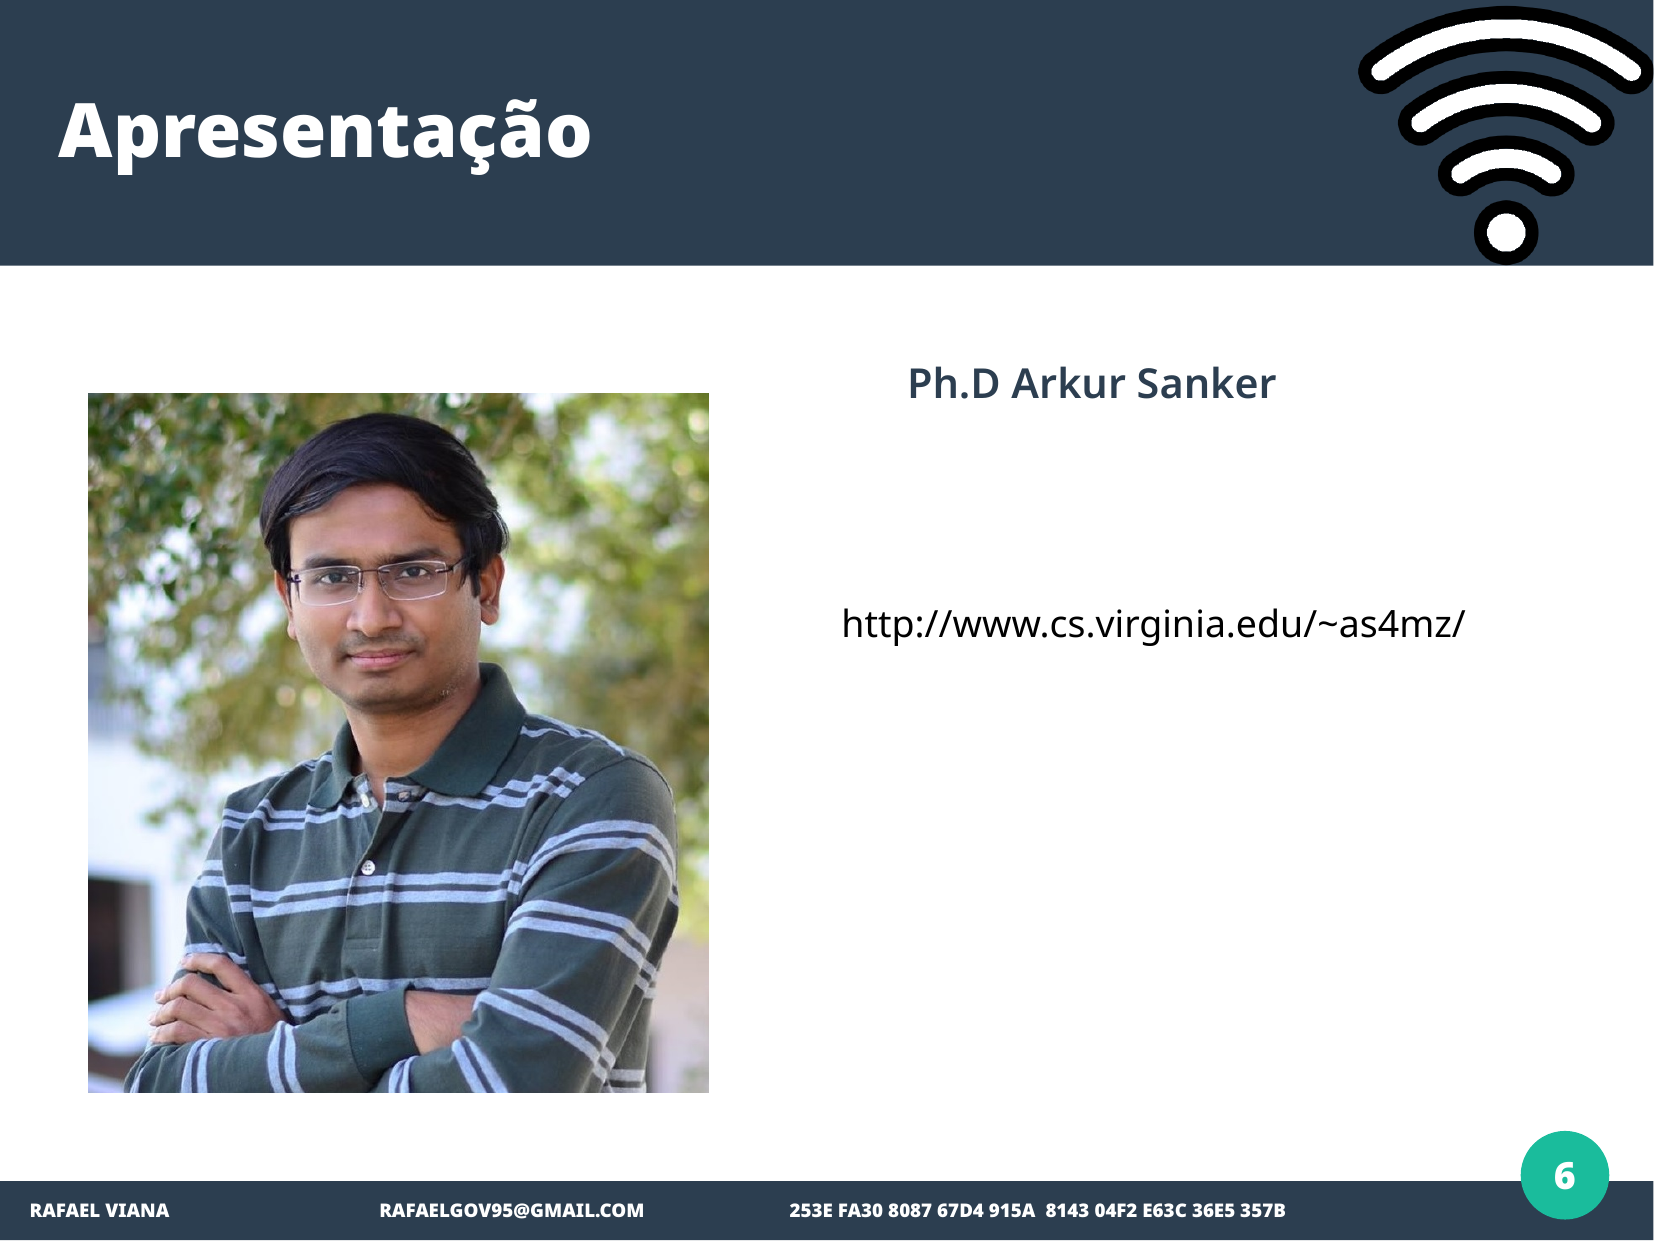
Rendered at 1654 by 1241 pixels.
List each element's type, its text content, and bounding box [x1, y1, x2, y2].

text_box Ph.D Arkur Sanker [885, 354, 1388, 413]
picture [1358, 0, 1654, 283]
text_box http://www.cs.virginia.edu/~as4mz/ [826, 590, 1526, 649]
picture [88, 393, 709, 1093]
title Apresentação [59, 49, 1358, 207]
text_box RAFAEL VIANA RAFAELGOV95@GMAIL.COM 253E FA30 8087 67D4 915A 8143 04F2 E63C 36E5 357B [29, 1181, 1654, 1241]
